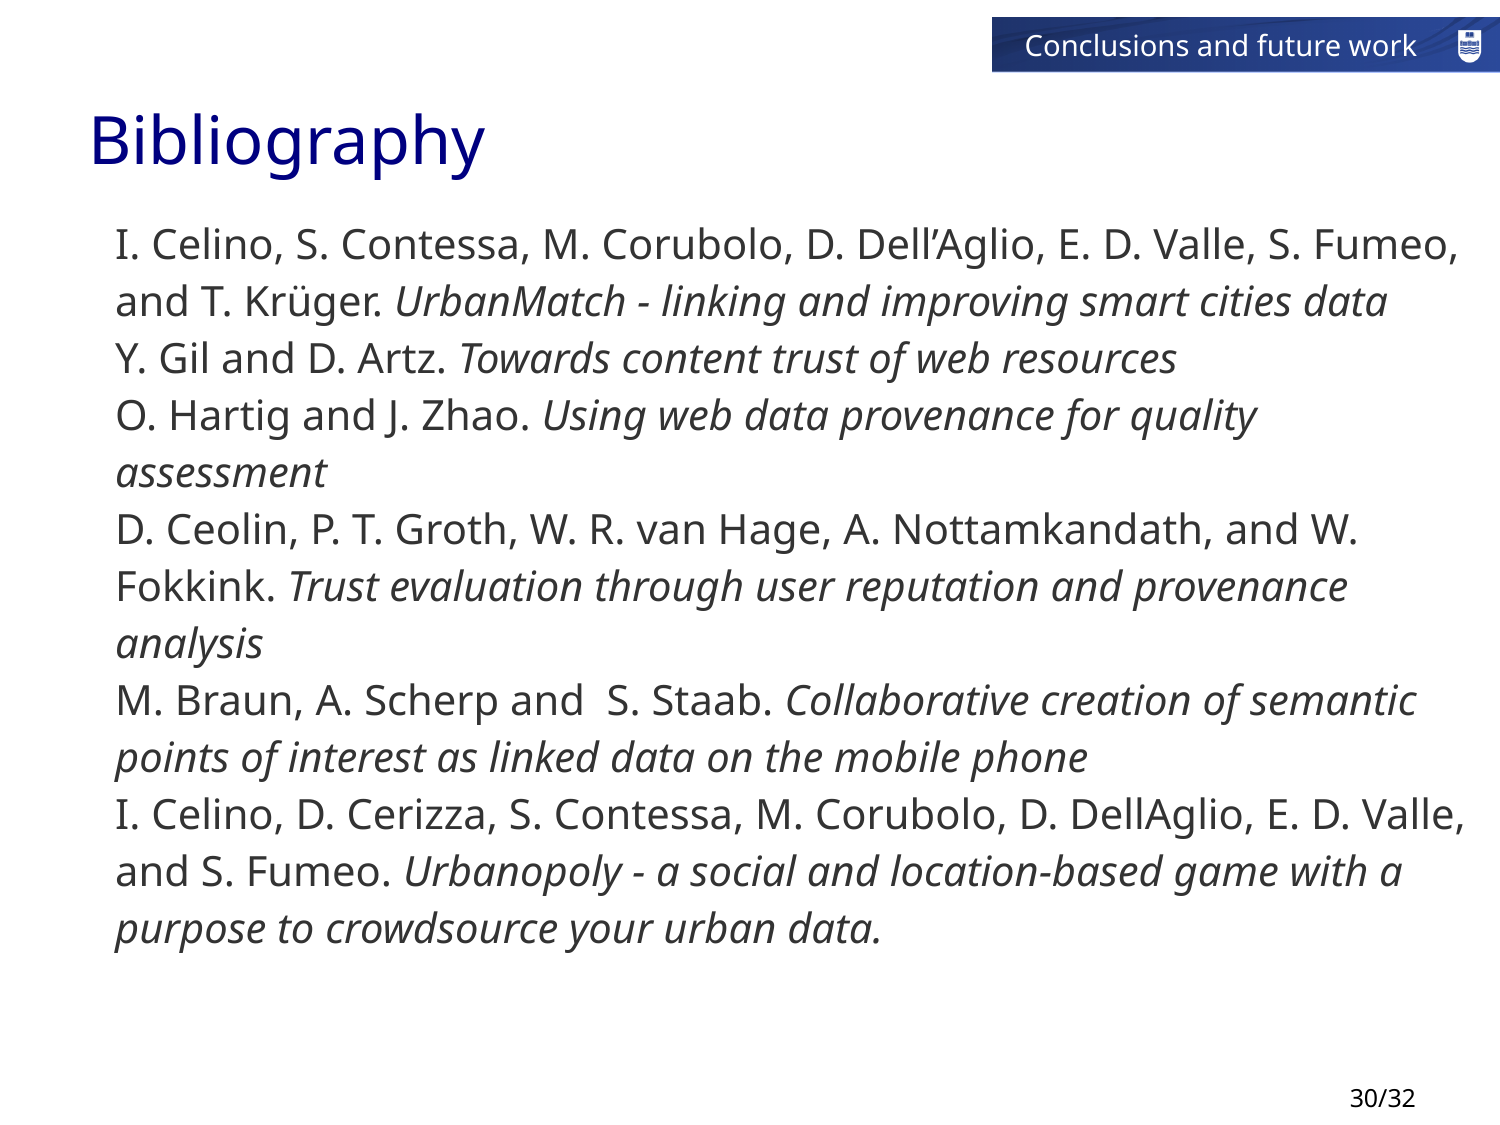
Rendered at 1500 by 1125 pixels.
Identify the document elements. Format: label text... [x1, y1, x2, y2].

text_box I. Celino, S. Contessa, M. Corubolo, D. Dell’Aglio, E. D. Valle, S. Fumeo, and T. Krüger. UrbanMatch - linking and improving smart cities data Y. Gil and D. Artz. Towards content trust of web resources O. Hartig and J. Zhao. Using web data provenance for quality assessment D. Ceolin, P. T. Groth, W. R. van Hage, A. Nottamkandath, and W. Fokkink. Trust evaluation through user reputation and provenance analysis M. Braun, A. Scherp and S. Staab. Collaborative creation of semantic points of interest as linked data on the mobile phone I. Celino, D. Cerizza, S. Contessa, M. Corubolo, D. DellAglio, E. D. Valle, and S. Fumeo. Urbanopoly - a social and location-based game with a purpose to crowdsource your urban data. [100, 207, 1495, 1125]
title Bibliography [2, 99, 1365, 177]
picture [992, 17, 1500, 73]
text_box Conclusions and future work [1009, 17, 1483, 67]
